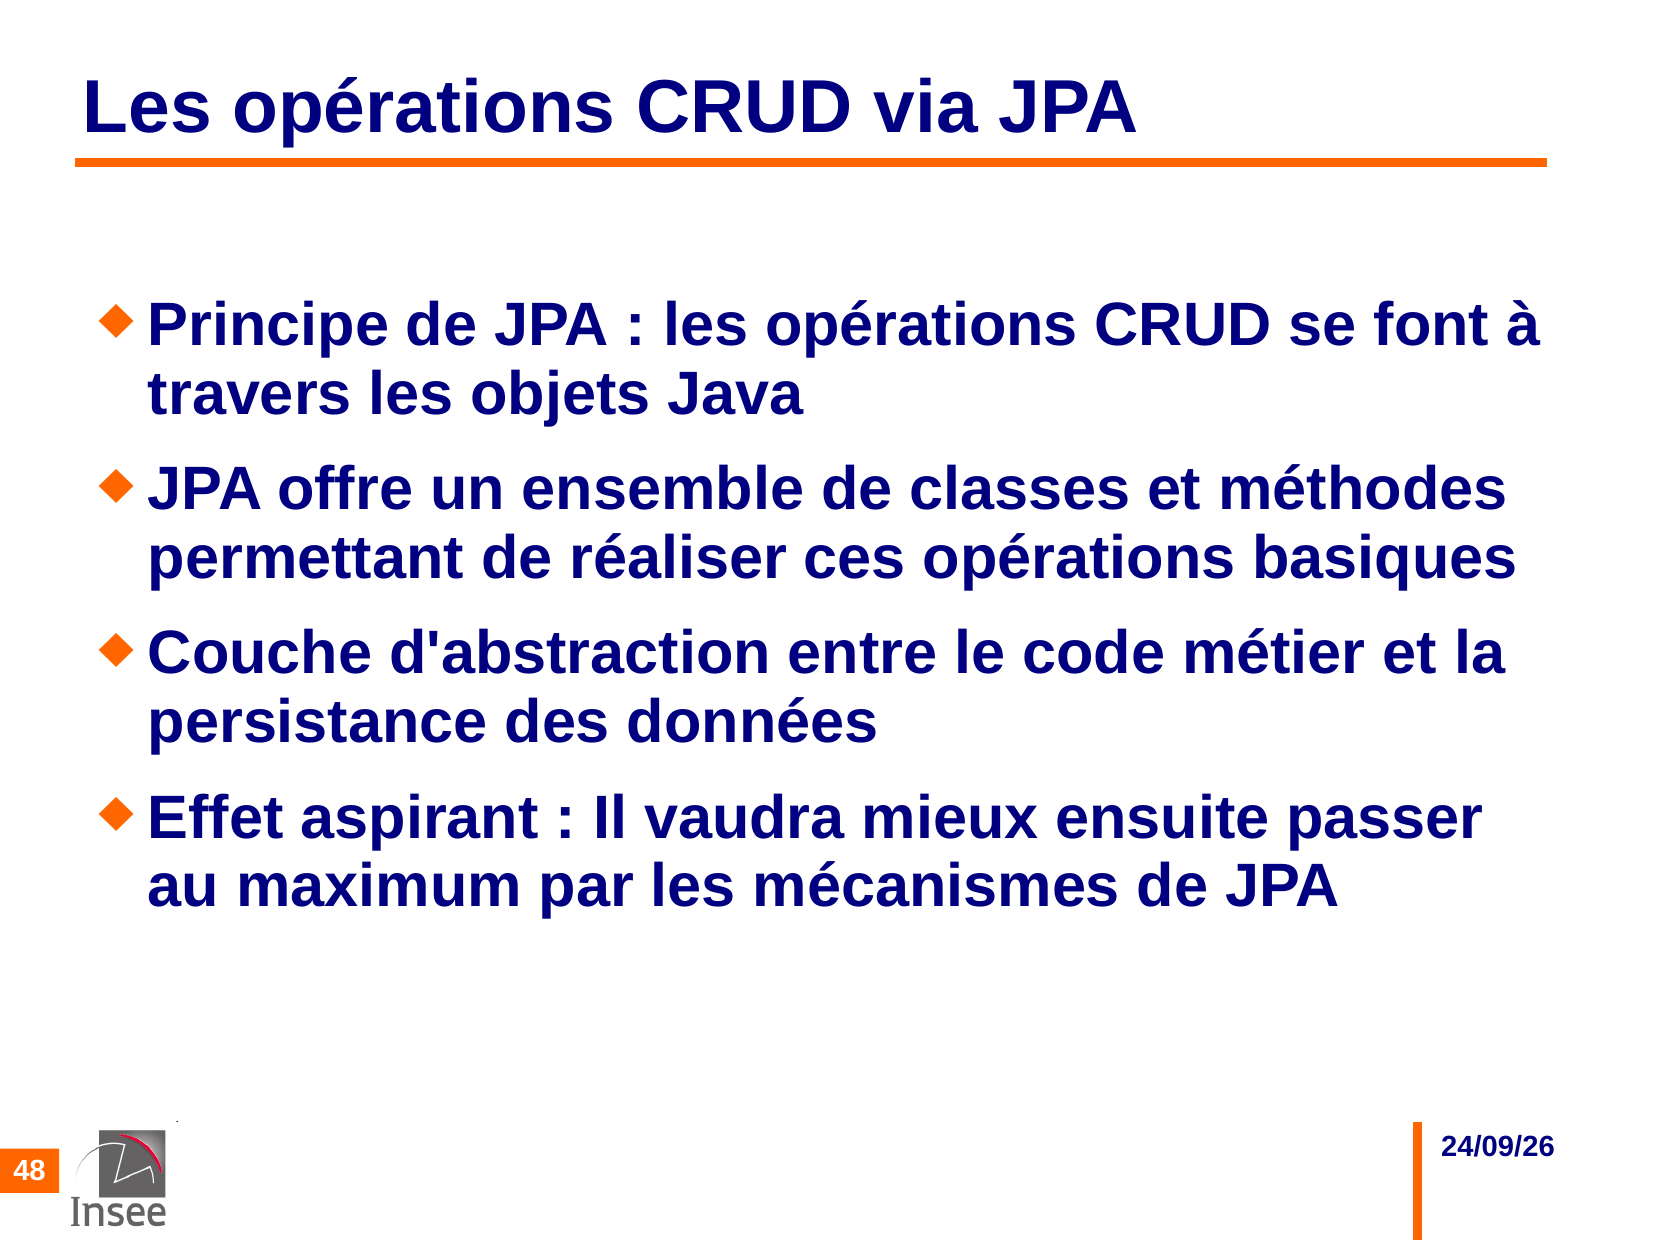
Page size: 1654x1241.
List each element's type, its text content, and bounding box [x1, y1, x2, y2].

title Les opérations CRUD via JPA [82, 49, 1619, 163]
picture [62, 1121, 178, 1241]
list Principe de JPA : les opérations CRUD se font à travers les objets Java JPA offre un ensemble de classes et méthodes permettant de réaliser ces opérations basiques Couche d'abstraction entre le code métier et la persistance des données Effet aspirant : Il vaudra mieux ensuite passer au maximum par les mécanismes de JPA [82, 290, 1571, 1010]
